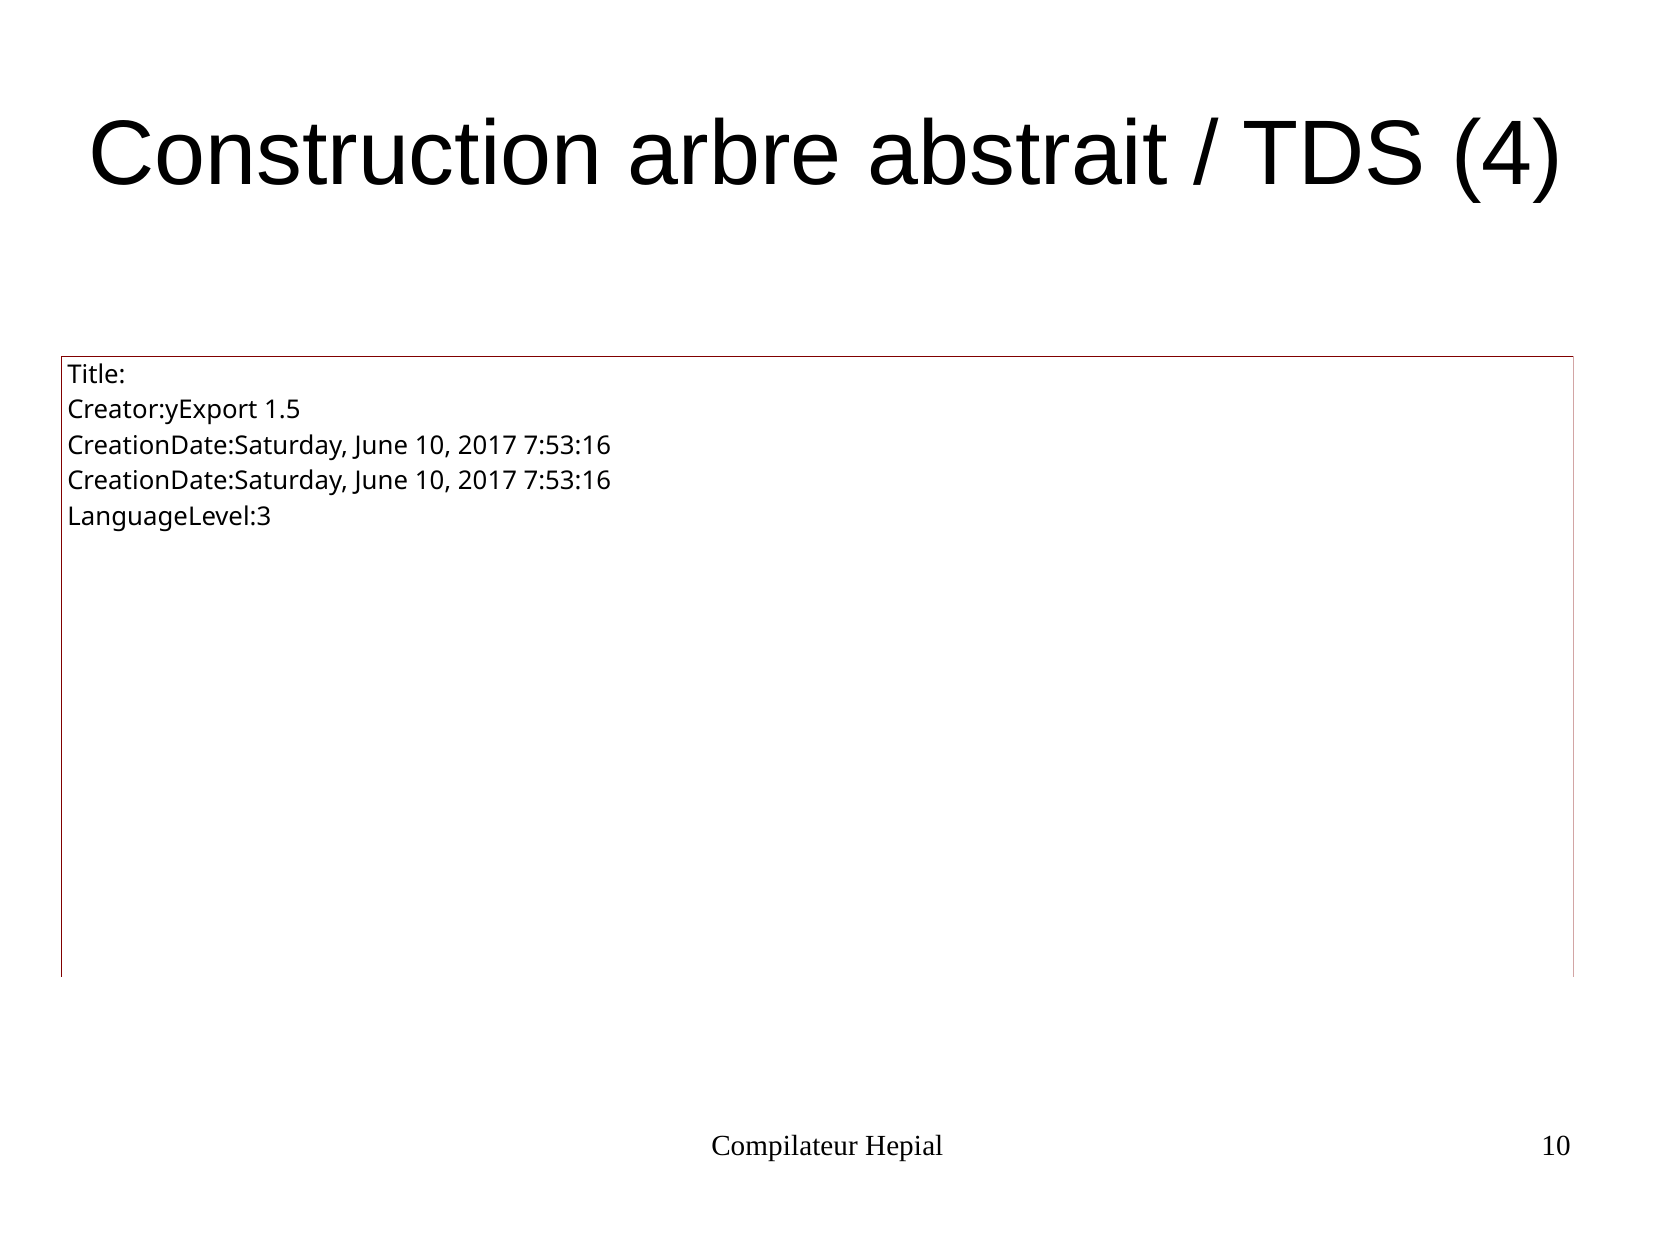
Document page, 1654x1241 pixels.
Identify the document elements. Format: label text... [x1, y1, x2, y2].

picture [59, 354, 1574, 977]
title Construction arbre abstrait / TDS (4) [82, 49, 1571, 257]
